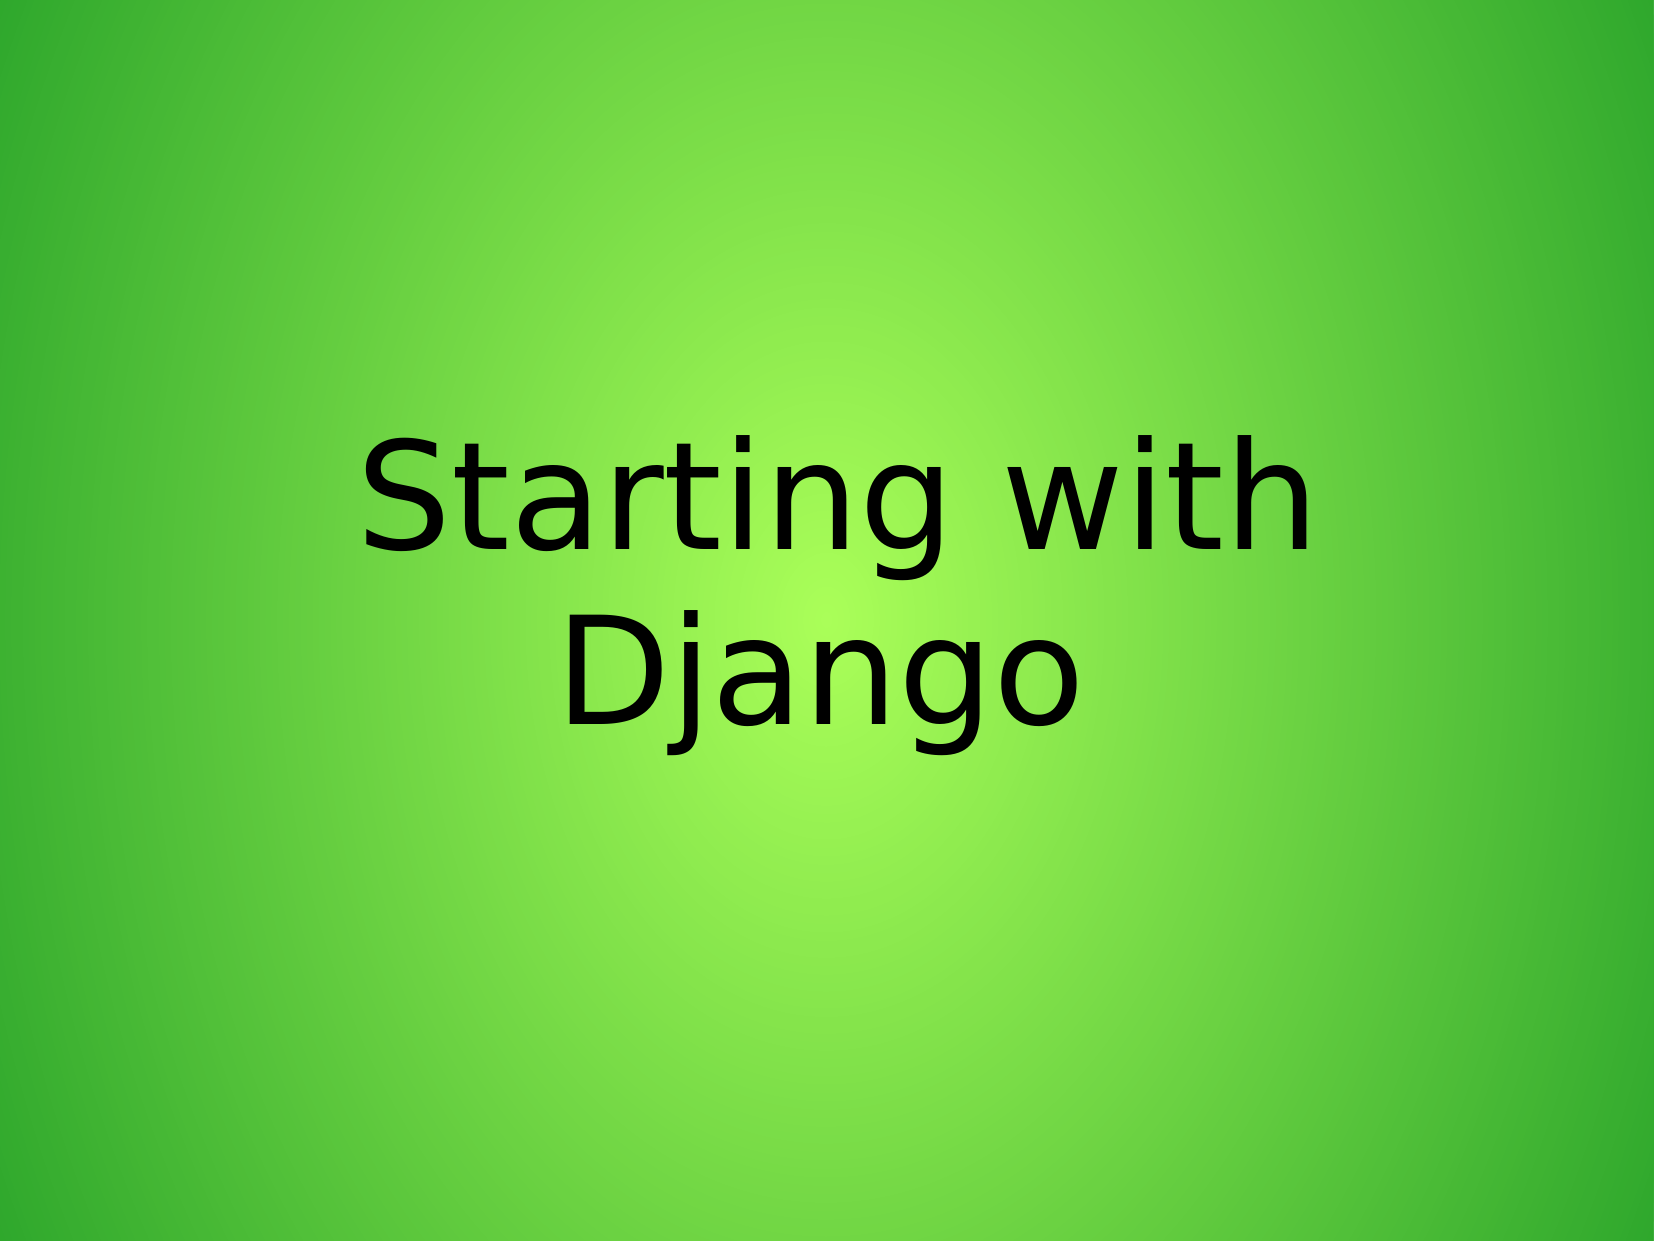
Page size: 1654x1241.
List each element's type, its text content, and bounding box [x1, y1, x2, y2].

subtitle Starting with Django [94, 225, 1583, 945]
